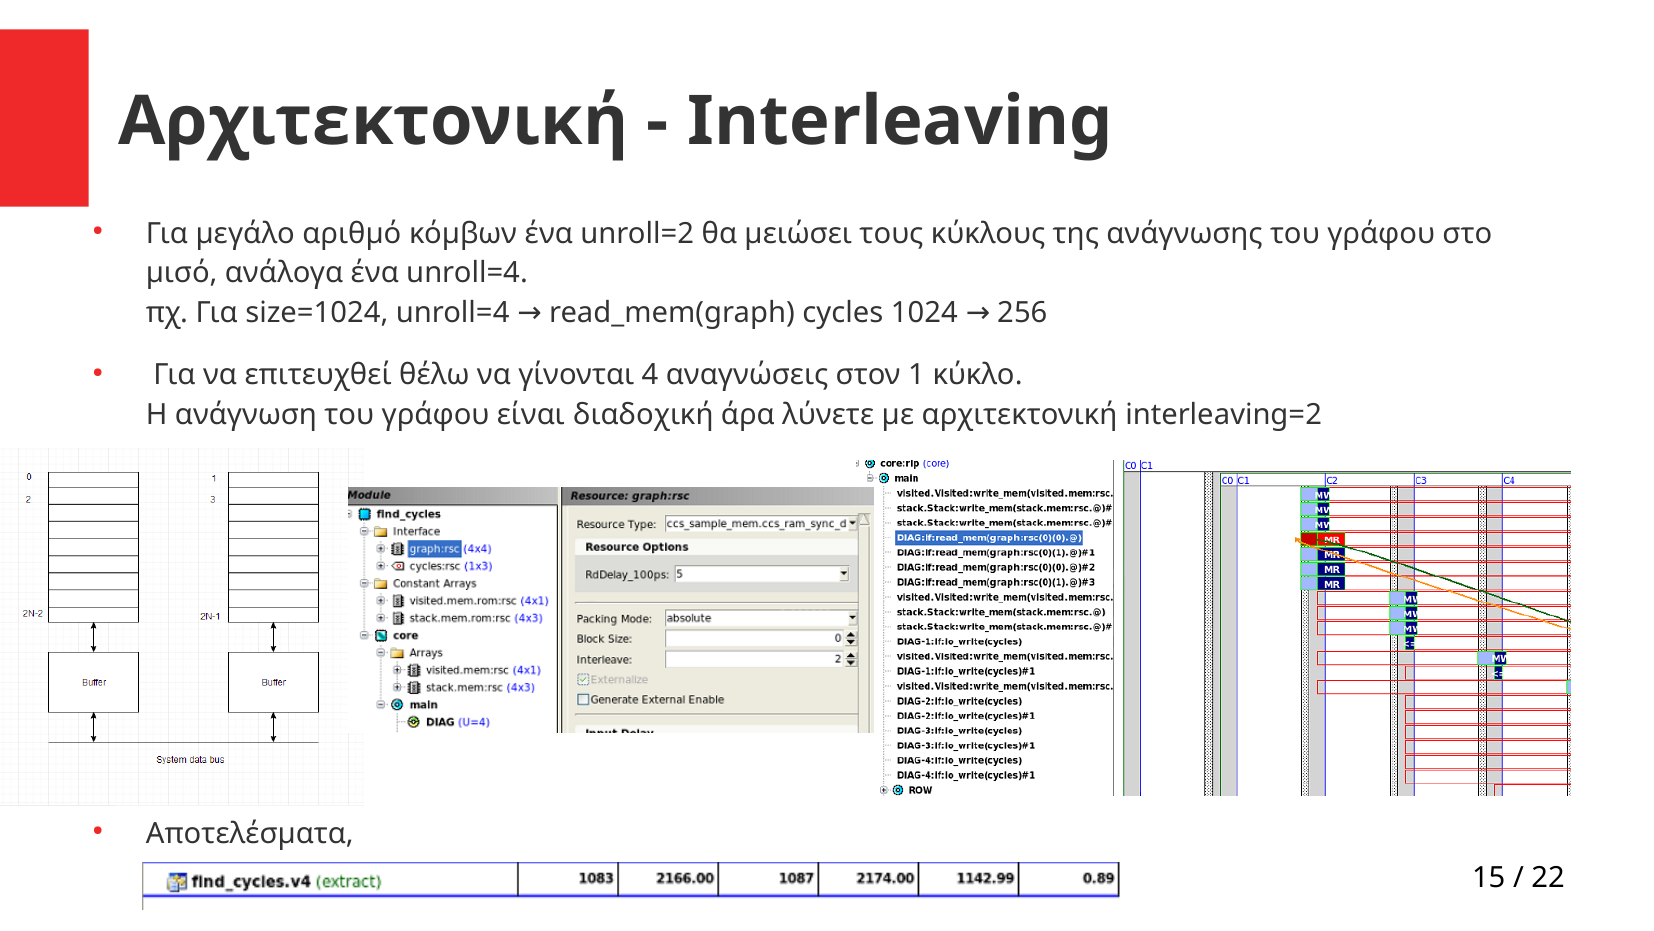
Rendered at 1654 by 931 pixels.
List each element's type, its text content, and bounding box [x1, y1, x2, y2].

list Για μεγάλο αριθμό κόμβων ένα unroll=2 θα μειώσει τους κύκλους της ανάγνωσης του γράφου στο μισό, ανάλογα ένα unroll=4. πχ. Για size=1024, unroll=4 → read_mem(graph) cycles 1024 → 256 Για να επιτευχθεί θέλω να γίνονται 4 αναγνώσεις στον 1 κύκλο. Η ανάγνωση του γράφου είναι διαδοχική άρα λύνετε με αρχιτεκτονική interleaving=2 Αποτελέσματα, [75, 211, 1502, 456]
title Αρχιτεκτονική - Interleaving [118, 29, 1595, 207]
picture [142, 862, 1126, 910]
picture [0, 448, 1571, 806]
